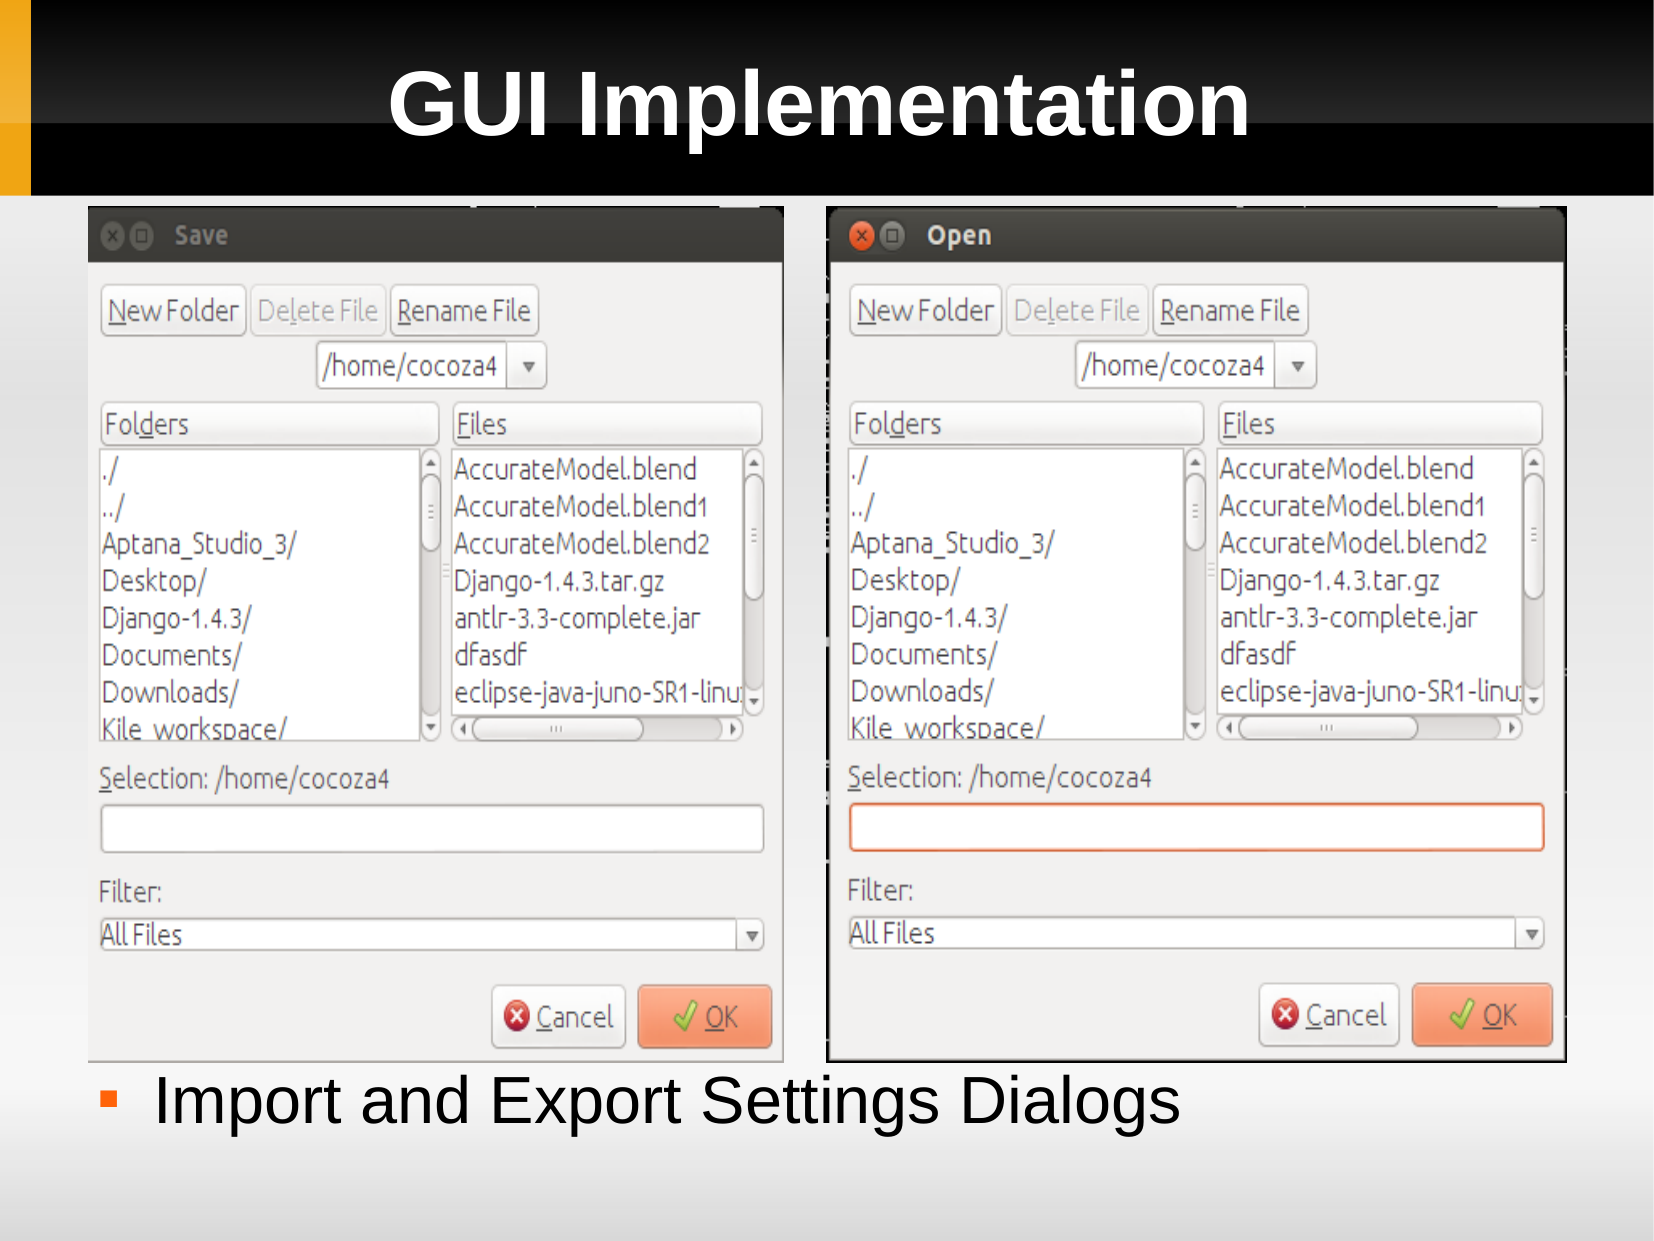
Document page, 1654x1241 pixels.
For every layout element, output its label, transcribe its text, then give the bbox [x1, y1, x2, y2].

picture [0, 0, 1654, 1241]
title GUI Implementation [76, 0, 1565, 208]
list Import and Export Settings Dialogs [82, 1062, 1571, 1138]
